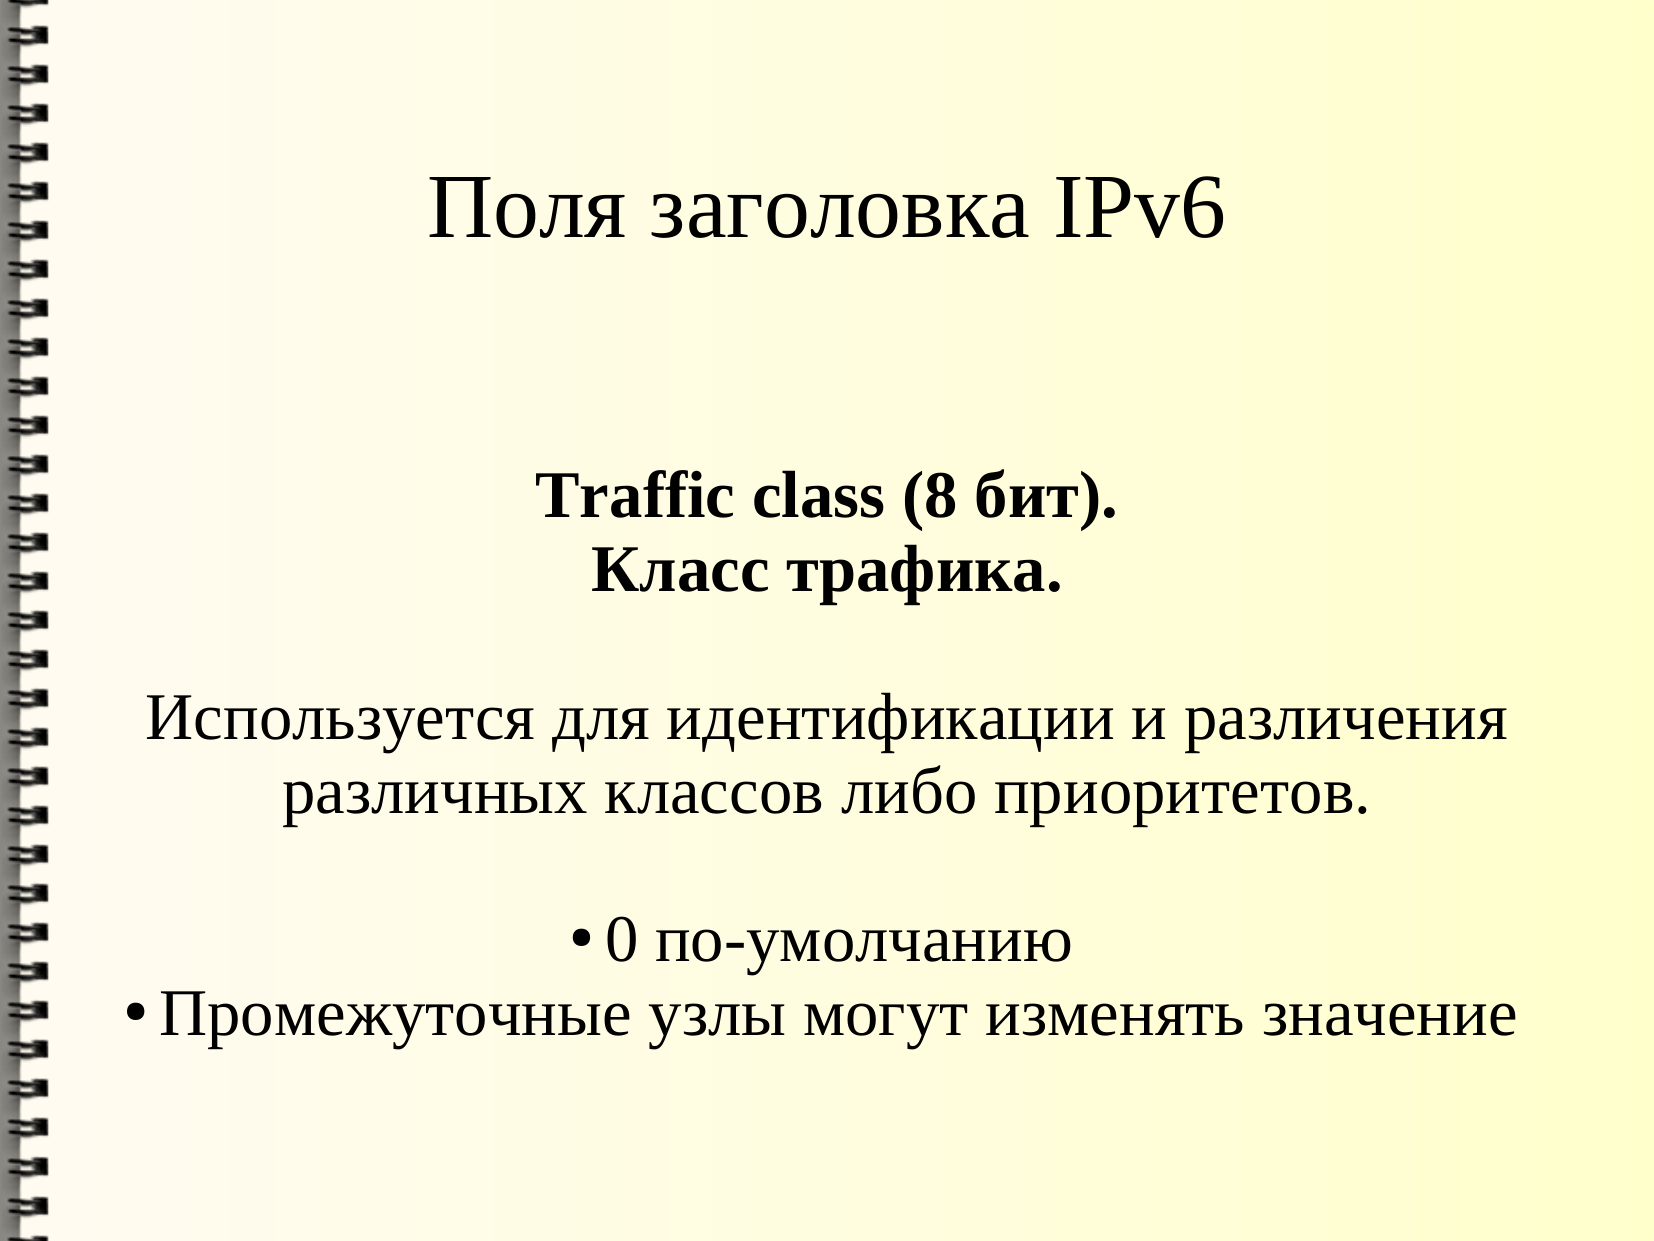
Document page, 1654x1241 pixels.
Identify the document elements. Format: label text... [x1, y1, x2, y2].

title Поля заголовка IPv6 [121, 102, 1534, 311]
subtitle Traffic class (8 бит). Класс трафика. Используется для идентификации и различения различных классов либо приоритетов. 0 по-умолчанию Промежуточные узлы могут изменять значение [121, 344, 1534, 1164]
picture [0, 0, 1654, 1241]
